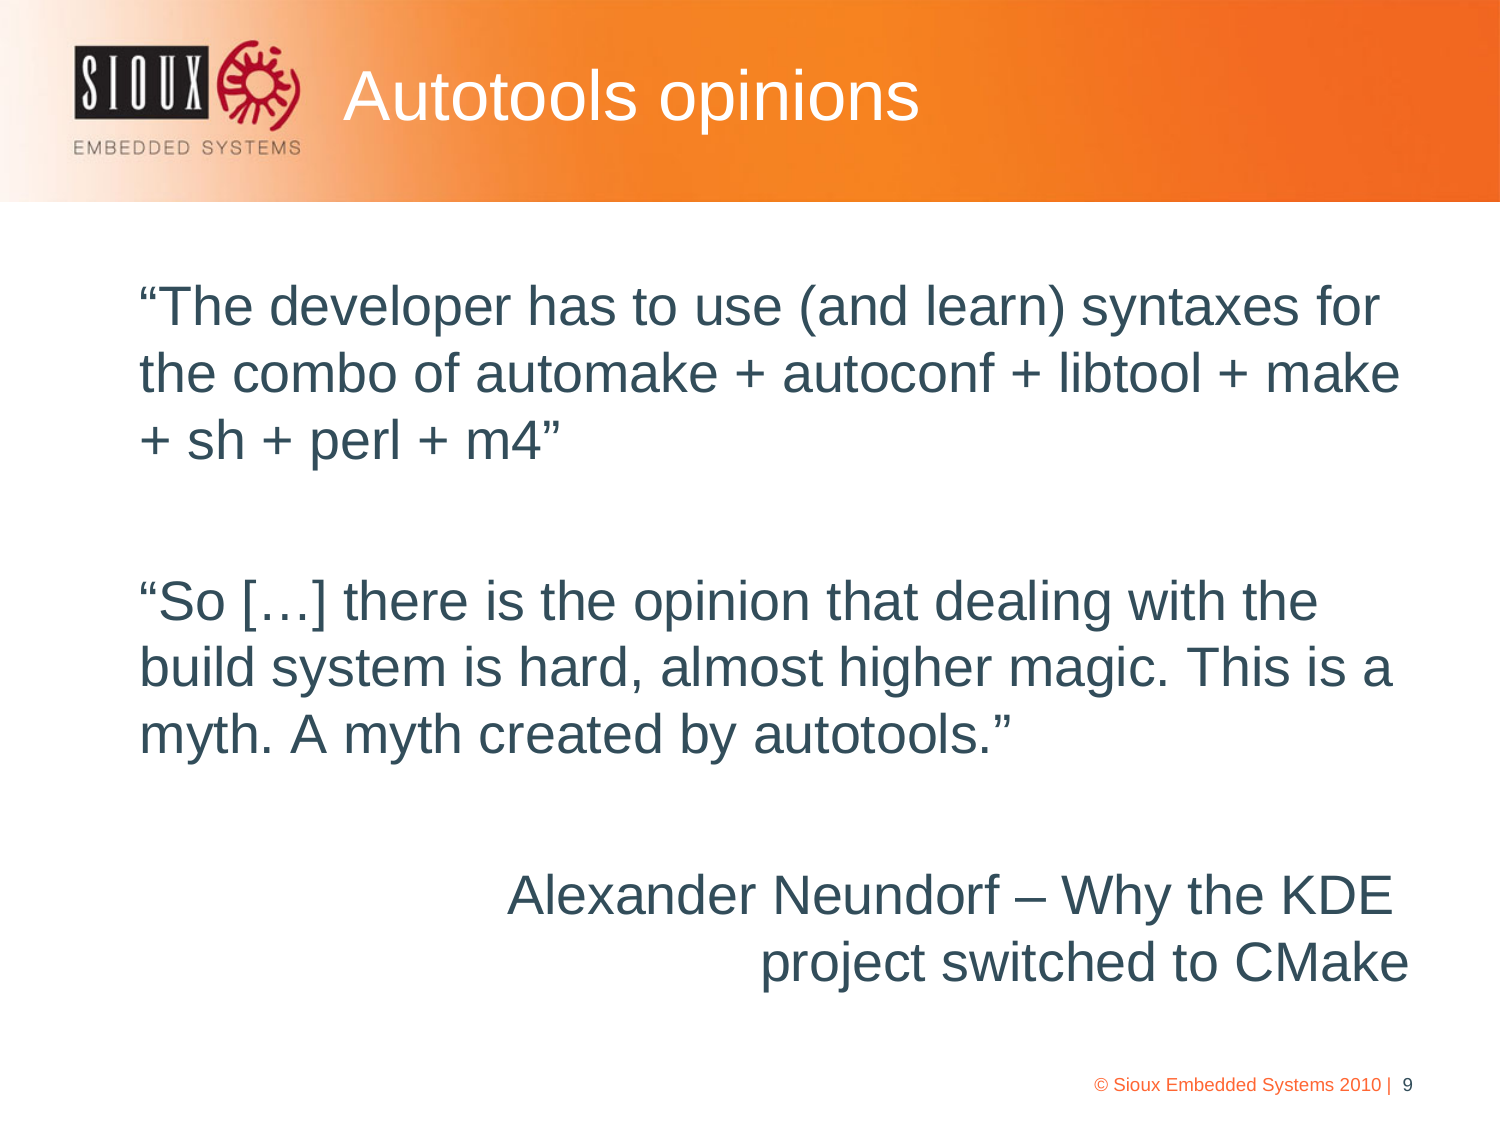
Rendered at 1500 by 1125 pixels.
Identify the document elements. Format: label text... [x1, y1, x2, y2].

picture [0, 0, 1500, 202]
title Autotools opinions [329, 37, 1424, 163]
list “The developer has to use (and learn) syntaxes for the combo of automake + autoconf + libtool + make + sh + perl + m4” “So […] there is the opinion that dealing with the build system is hard, almost higher magic. This is a myth. A myth created by autotools.” Alexander Neundorf – Why the KDE project switched to CMake [75, 262, 1426, 1005]
